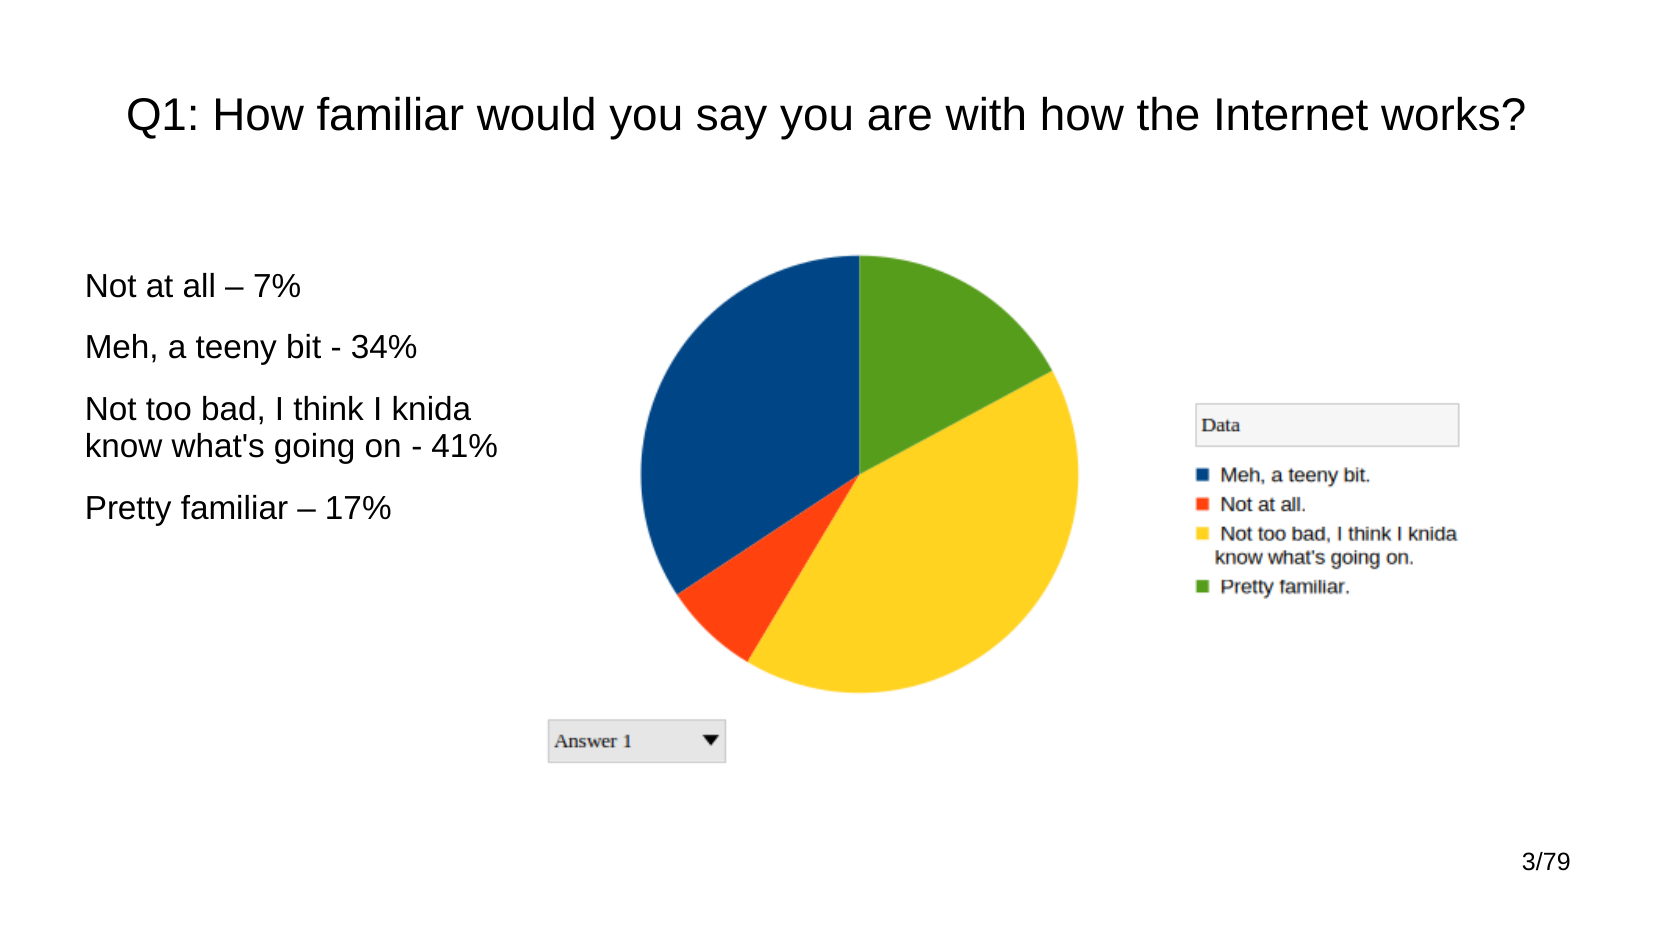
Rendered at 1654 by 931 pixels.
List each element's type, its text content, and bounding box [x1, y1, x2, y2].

title Q1: How familiar would you say you are with how the Internet works? [82, 37, 1571, 193]
text_box Not at all – 7% Meh, a teeny bit - 34% Not too bad, I think I knida know what's going on - 41% Pretty familiar – 17% [70, 259, 550, 903]
picture [531, 236, 1477, 768]
